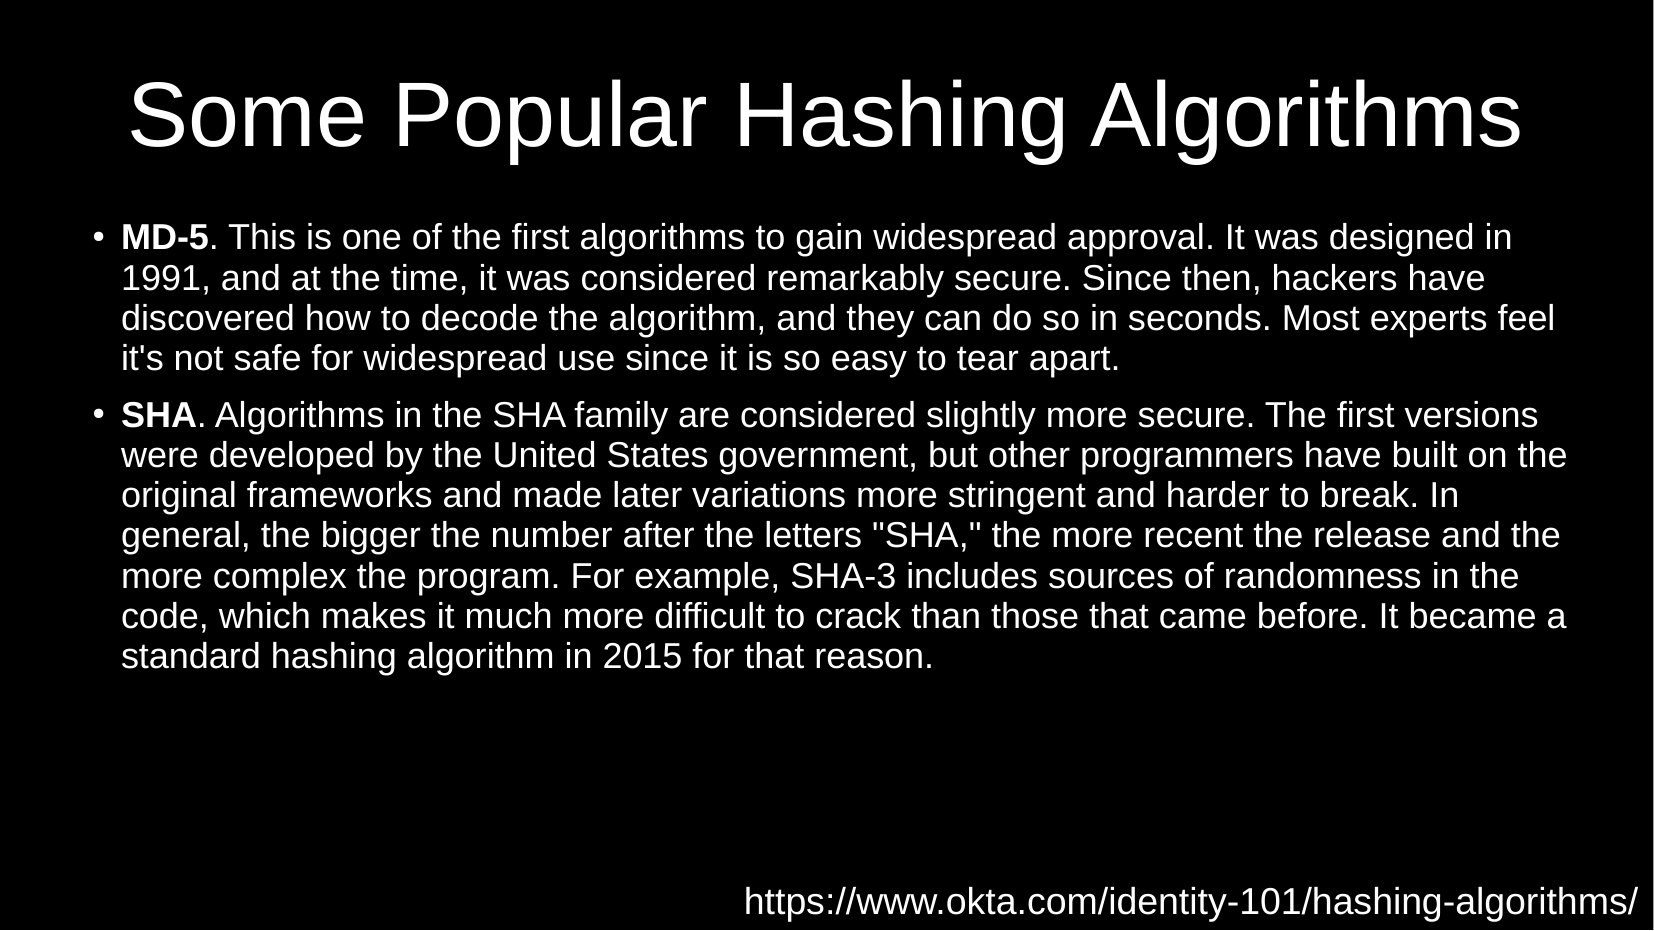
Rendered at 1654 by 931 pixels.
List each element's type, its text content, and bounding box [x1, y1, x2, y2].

text_box https://www.okta.com/identity-101/hashing-algorithms/ [729, 873, 1654, 931]
title Some Popular Hashing Algorithms [82, 37, 1571, 193]
list MD-5. This is one of the first algorithms to gain widespread approval. It was designed in 1991, and at the time, it was considered remarkably secure. Since then, hackers have discovered how to decode the algorithm, and they can do so in seconds. Most experts feel it's not safe for widespread use since it is so easy to tear apart. SHA. Algorithms in the SHA family are considered slightly more secure. The first versions were developed by the United States government, but other programmers have built on the original frameworks and made later variations more stringent and harder to break. In general, the bigger the number after the letters "SHA," the more recent the release and the more complex the program. For example, SHA-3 includes sources of randomness in the code, which makes it much more difficult to crack than those that came before. It became a standard hashing algorithm in 2015 for that reason. [82, 217, 1571, 758]
